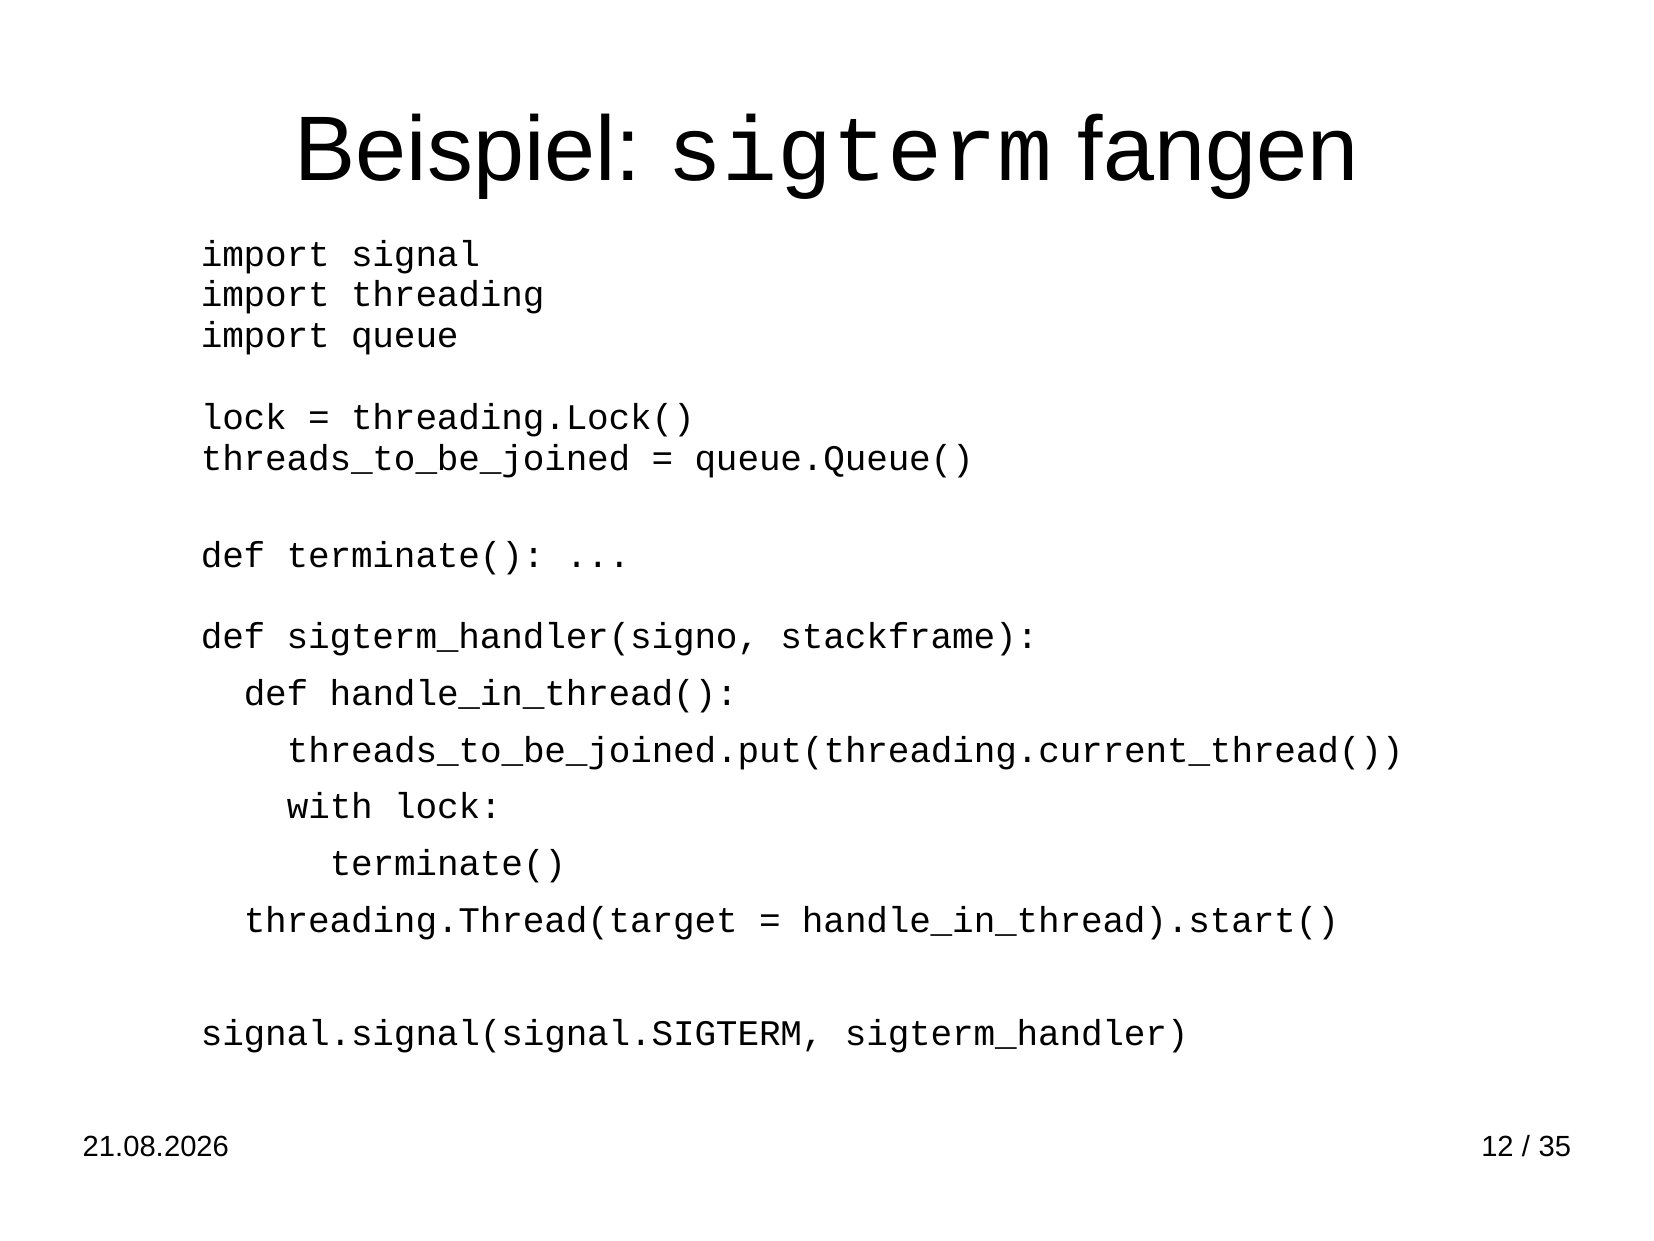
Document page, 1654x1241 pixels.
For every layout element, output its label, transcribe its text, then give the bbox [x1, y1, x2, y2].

title Beispiel: sigterm fangen [82, 49, 1571, 257]
list import signal import threading import queue lock = threading.Lock() threads_to_be_joined = queue.Queue() def terminate(): ... def sigterm_handler(signo, stackframe): def handle_in_thread(): threads_to_be_joined.put(threading.current_thread()) with lock: terminate() threading.Thread(target = handle_in_thread).start() signal.signal(signal.SIGTERM, sigterm_handler) [200, 236, 1441, 1087]
